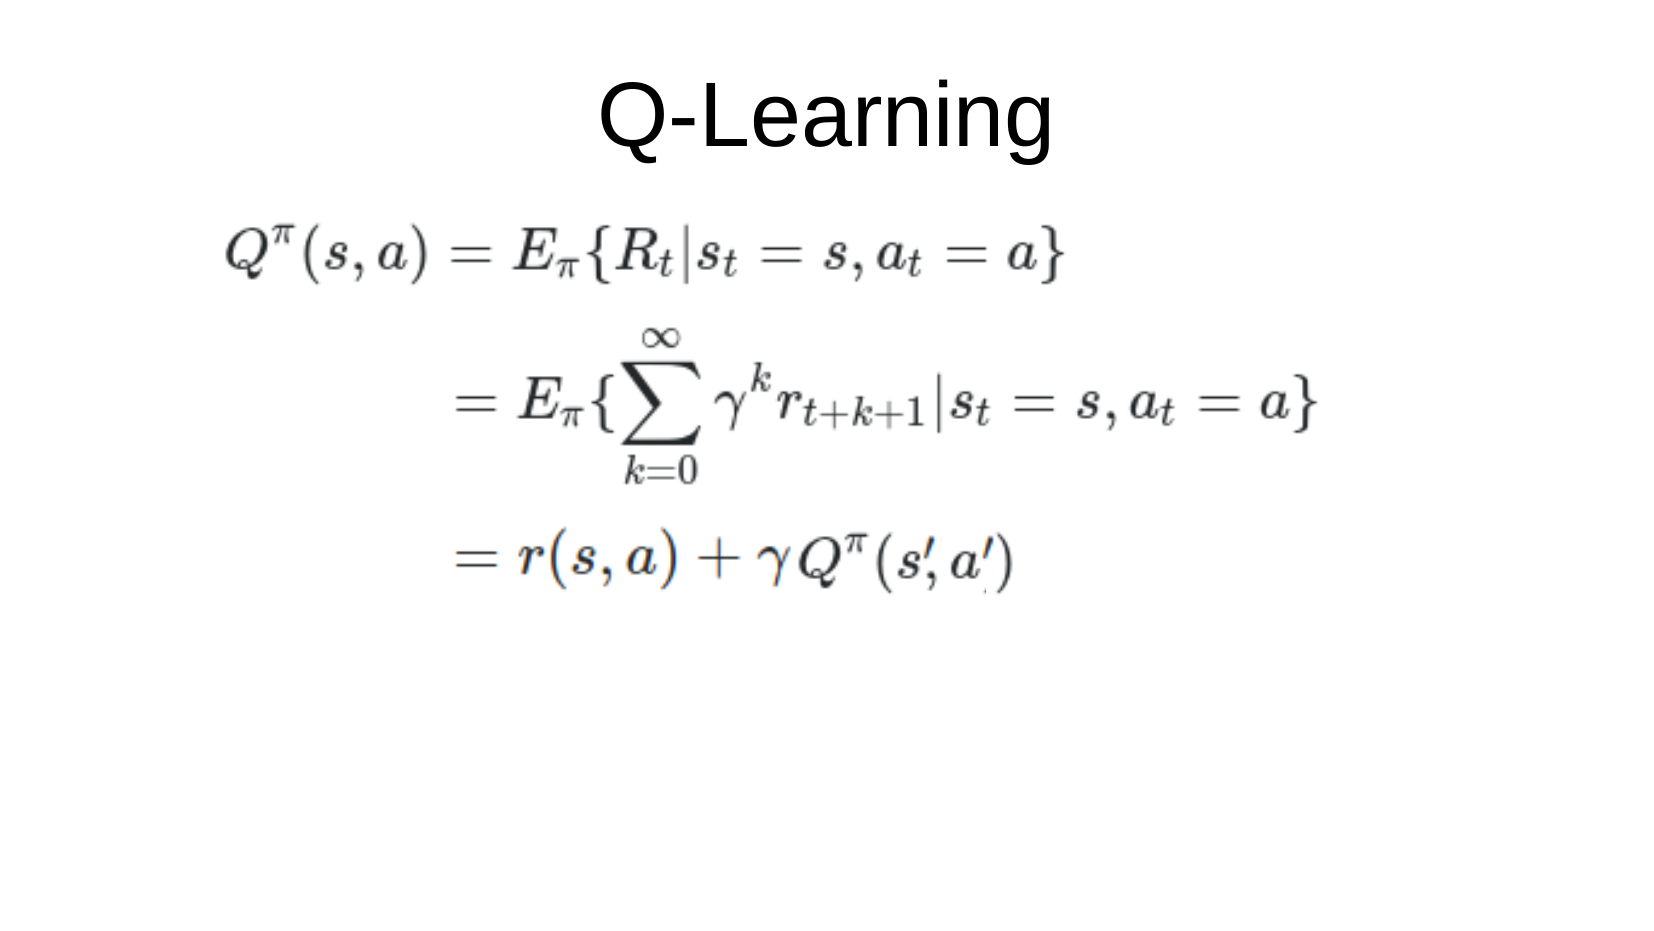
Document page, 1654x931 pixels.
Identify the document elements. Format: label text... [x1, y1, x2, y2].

picture [188, 175, 1329, 652]
title Q-Learning [82, 37, 1571, 193]
